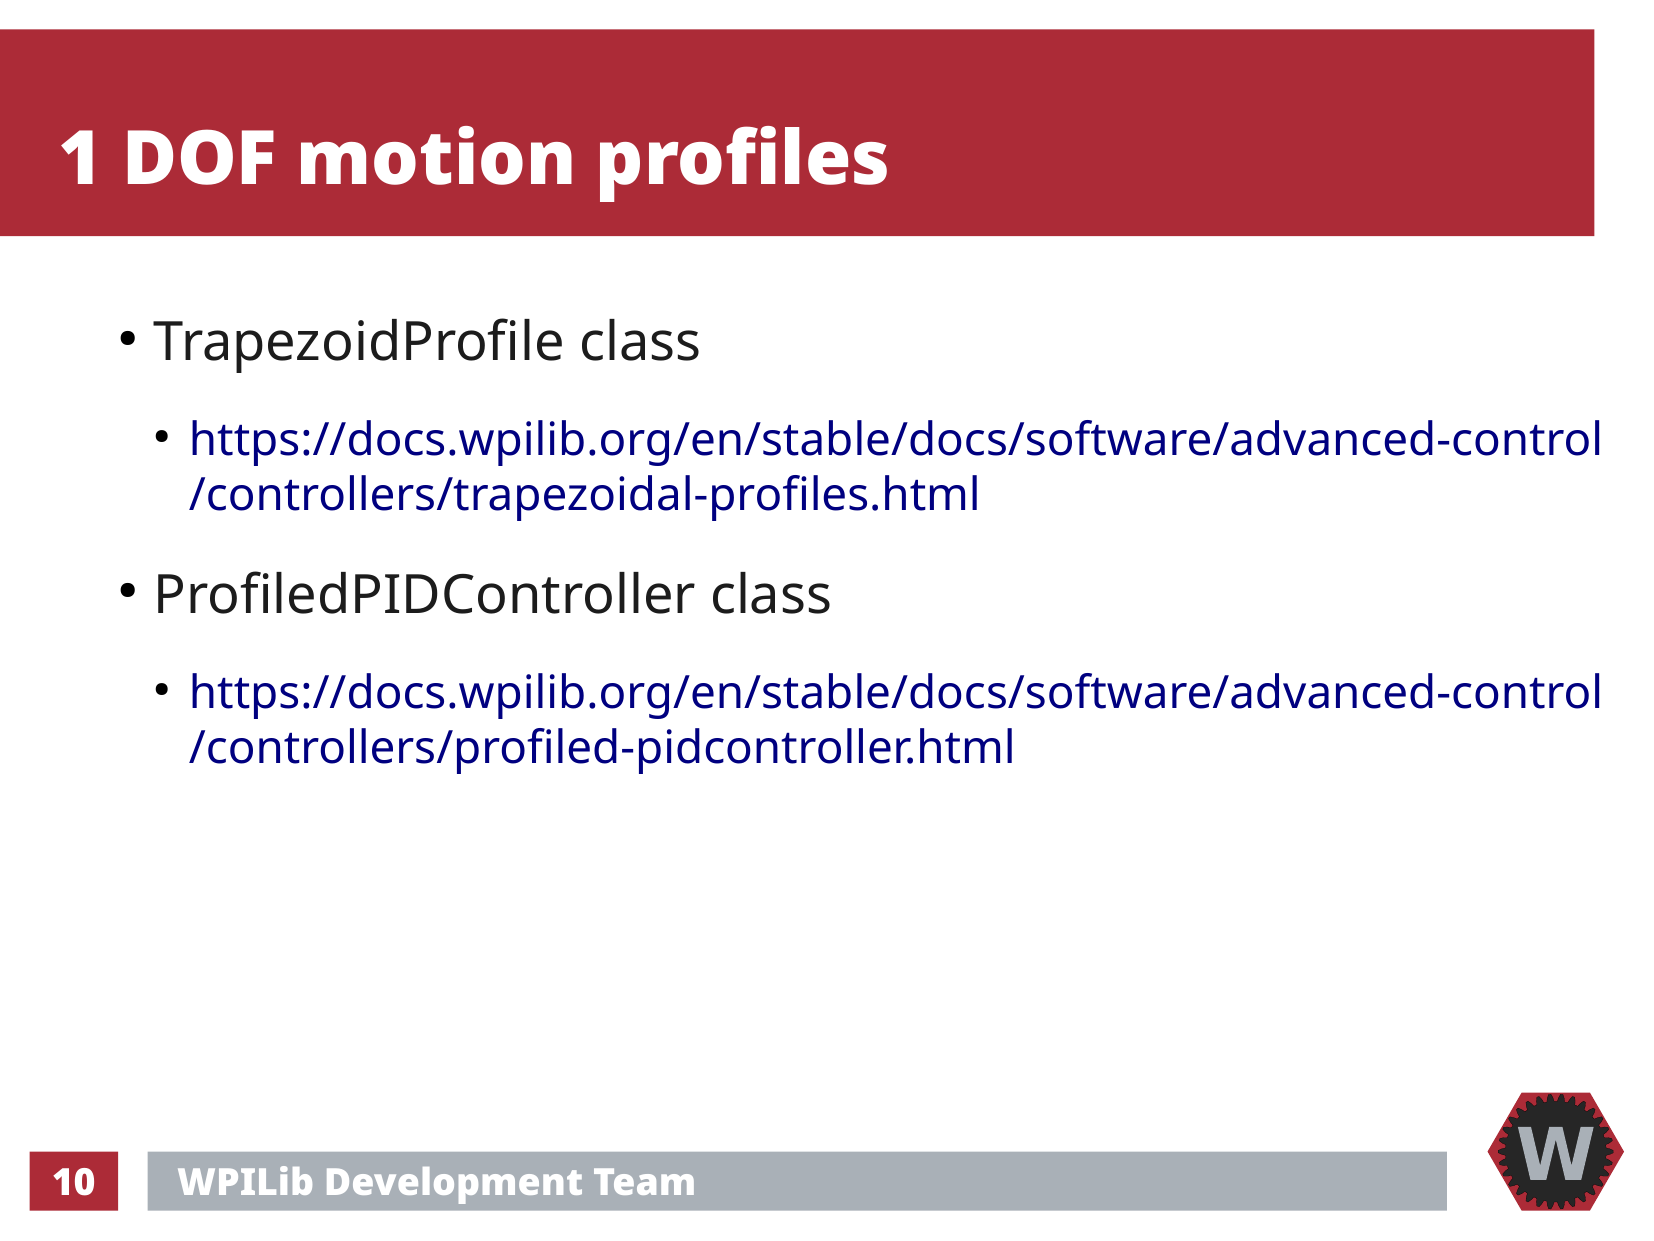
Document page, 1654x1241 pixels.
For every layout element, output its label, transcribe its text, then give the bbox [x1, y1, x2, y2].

title 1 DOF motion profiles [59, 59, 1595, 207]
list TrapezoidProfile class https://docs.wpilib.org/en/stable/docs/software/advanced-control/controllers/trapezoidal-profiles.html ProfiledPIDController class https://docs.wpilib.org/en/stable/docs/software/advanced-control/controllers/profiled-pidcontroller.html [118, 295, 1613, 1123]
